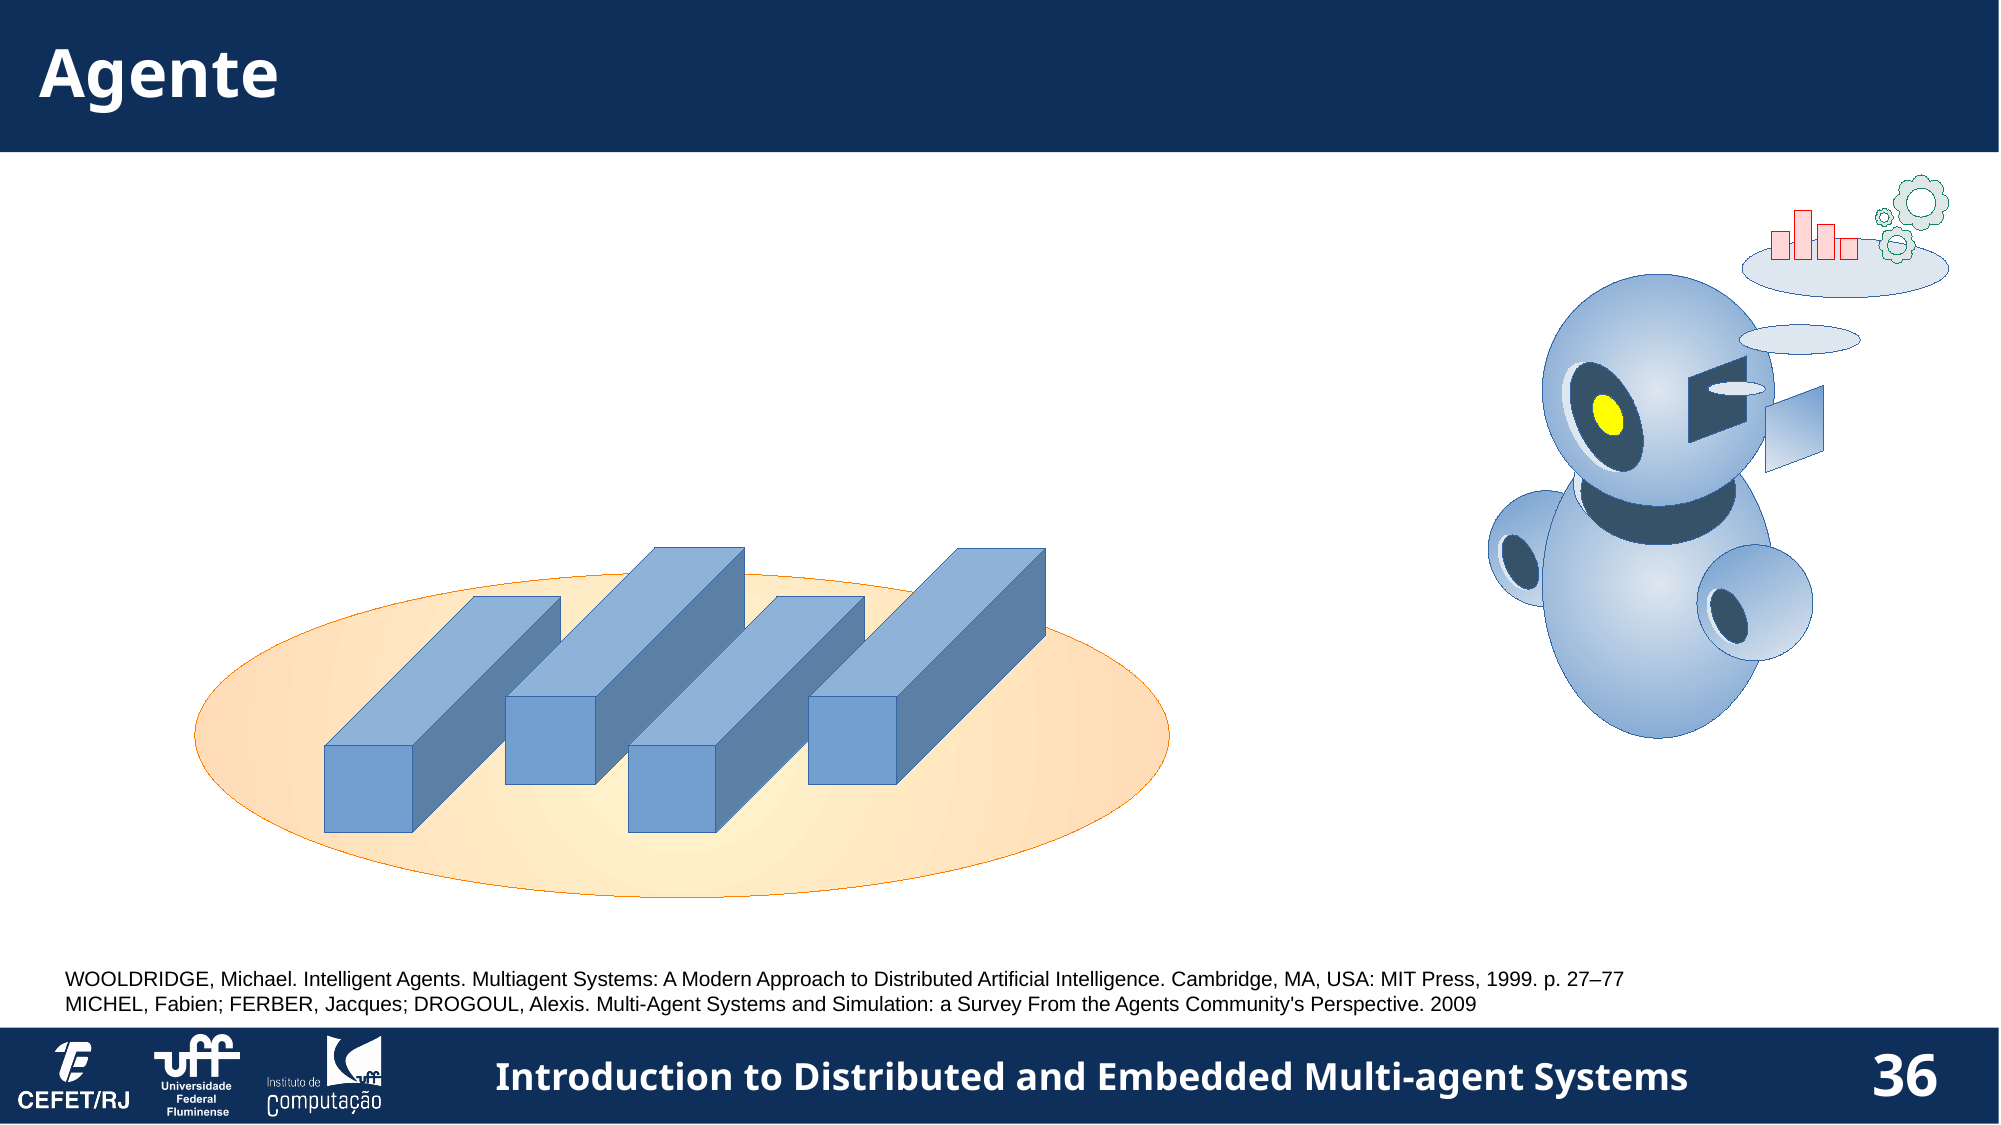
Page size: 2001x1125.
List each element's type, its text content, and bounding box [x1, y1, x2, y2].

text_box [1875, 208, 1894, 227]
picture [265, 1033, 383, 1117]
picture [18, 1021, 129, 1125]
text_box [194, 549, 1170, 898]
text_box Agente [25, 23, 1999, 119]
text_box [1742, 210, 1949, 298]
text_box [1488, 274, 1861, 739]
picture [153, 1033, 241, 1121]
text_box [1893, 174, 1949, 231]
text_box WOOLDRIDGE, Michael. Intelligent Agents. Multiagent Systems: A Modern Approach to Distributed Artificial Intelligence. Cambridge, MA, USA: MIT Press, 1999. p. 27–77 MICHEL, Fabien; FERBER, Jacques; DROGOUL, Alexis. Multi-Agent Systems and Simulation: a Survey From the Agents Community's Perspective. 2009 [50, 958, 1969, 1024]
